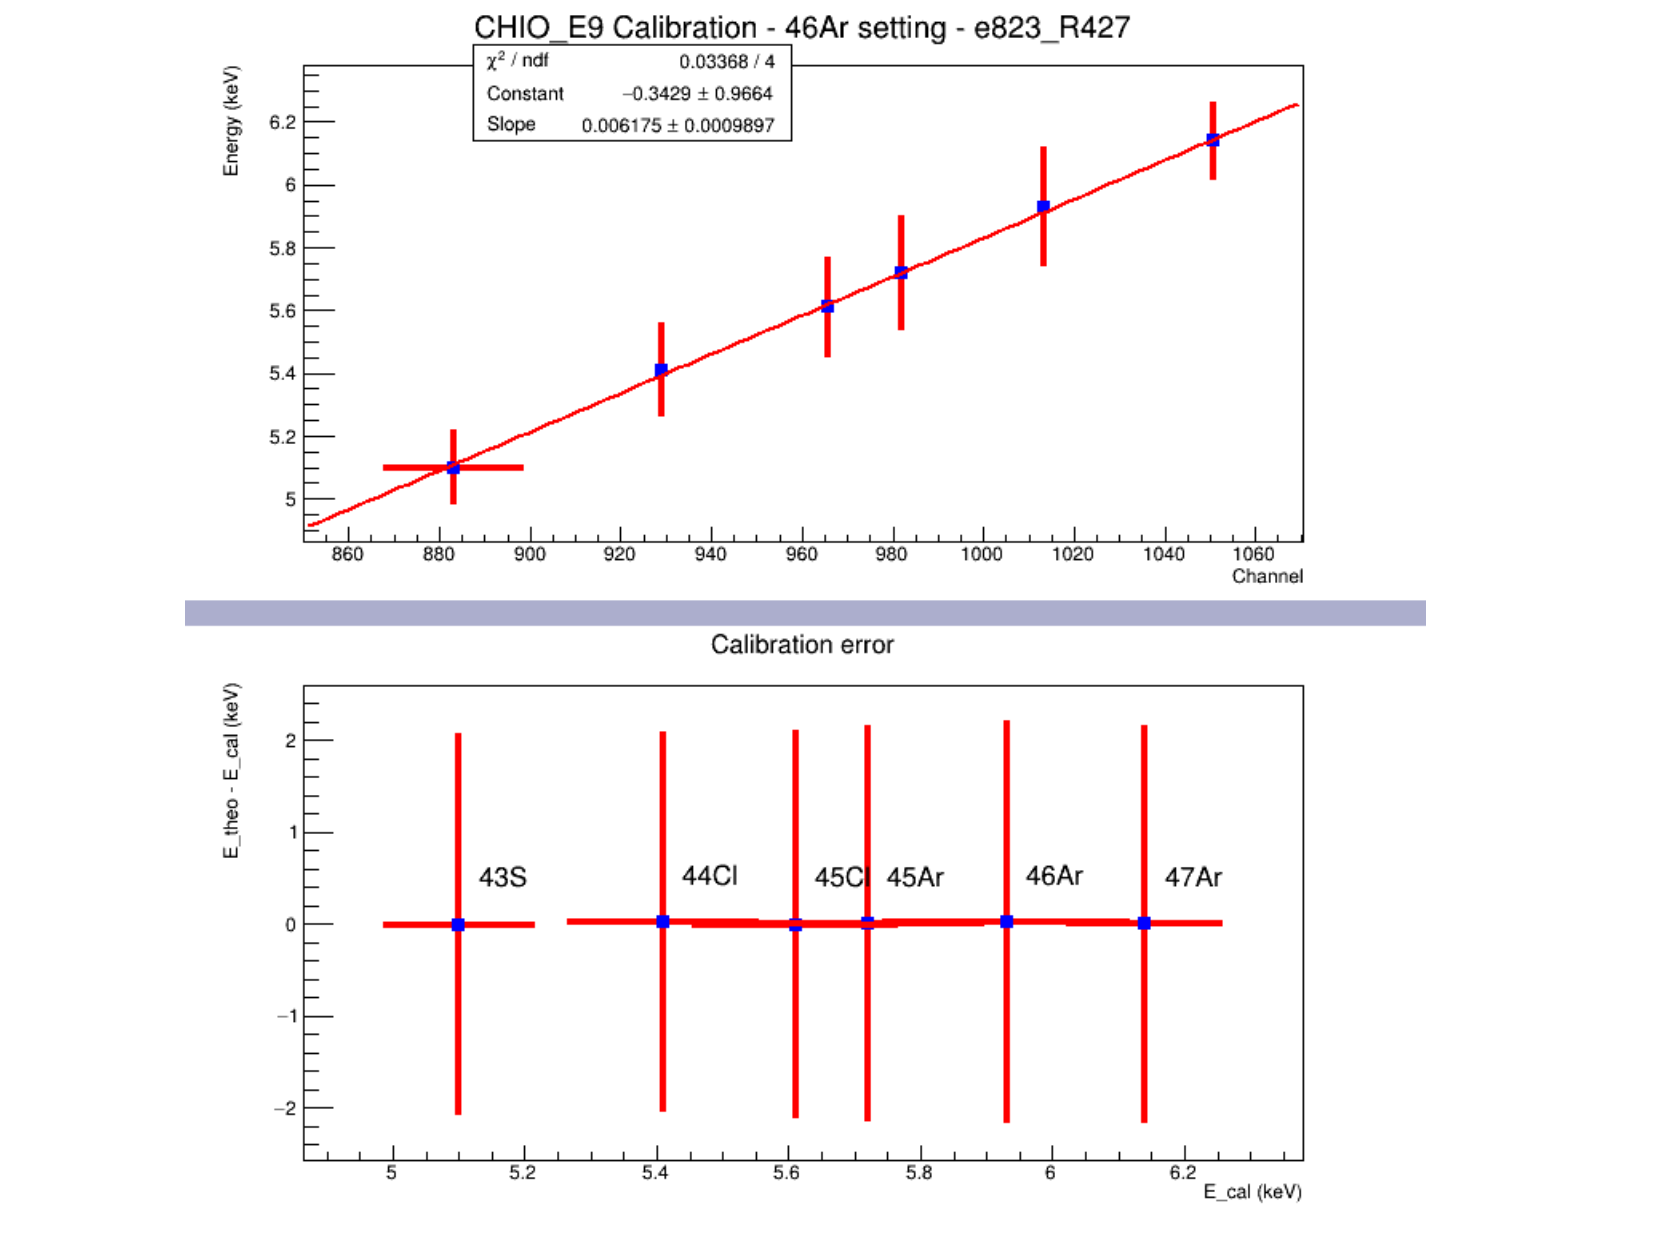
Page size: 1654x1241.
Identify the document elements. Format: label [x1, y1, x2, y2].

picture [185, 14, 1426, 1216]
